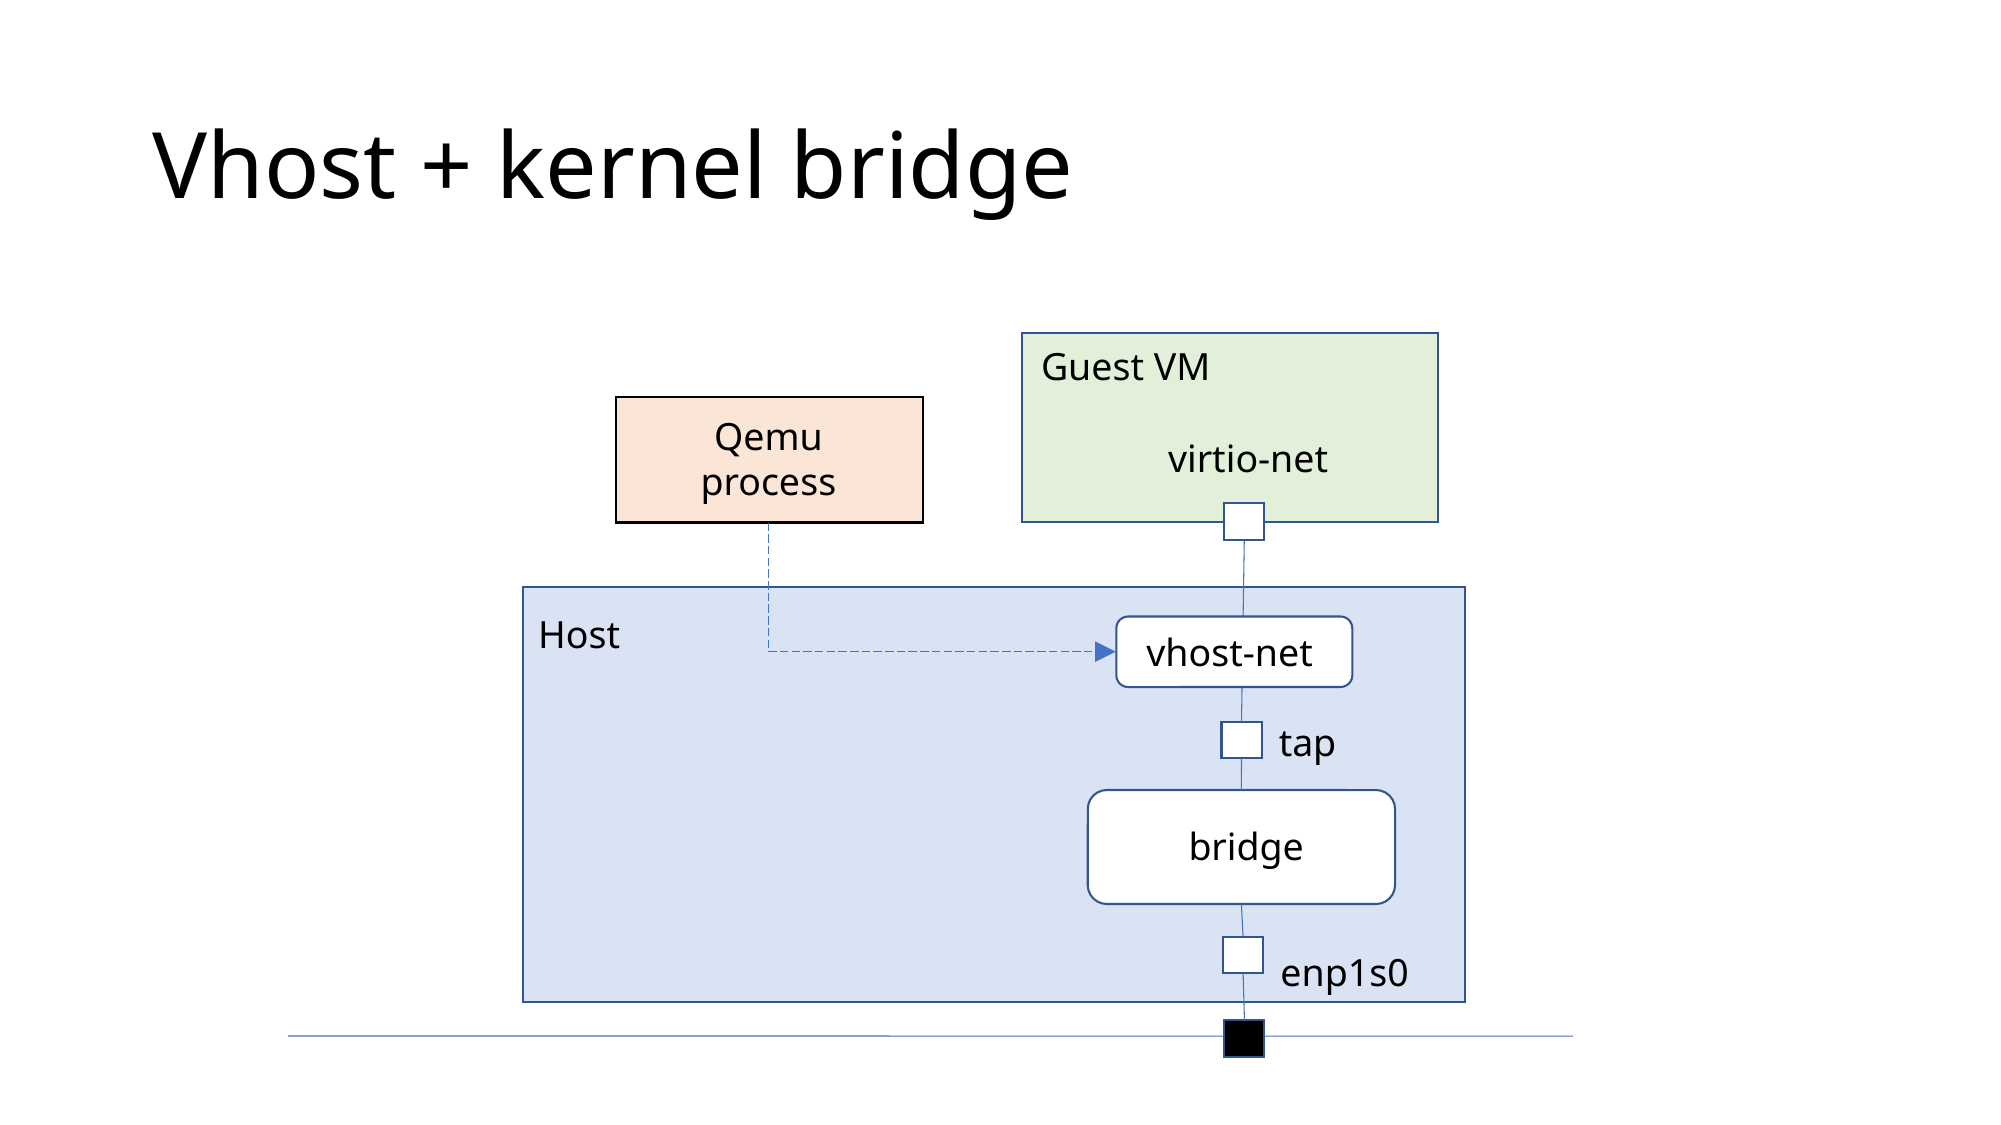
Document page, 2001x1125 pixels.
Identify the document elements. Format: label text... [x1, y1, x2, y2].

text_box [523, 586, 1466, 1003]
text_box [1224, 1020, 1265, 1057]
text_box [1021, 333, 1439, 540]
text_box bridge [1173, 815, 1329, 876]
text_box Guest VM [1026, 335, 1245, 396]
text_box vhost-net [1131, 621, 1375, 682]
text_box Qemu process [668, 405, 869, 511]
text_box virtio-net [1153, 427, 1362, 488]
title Vhost + kernel bridge [137, 59, 1863, 278]
text_box [615, 397, 923, 523]
text_box enp1s0 [1265, 941, 1439, 1002]
text_box tap [1263, 711, 1375, 771]
text_box Host [523, 603, 691, 664]
